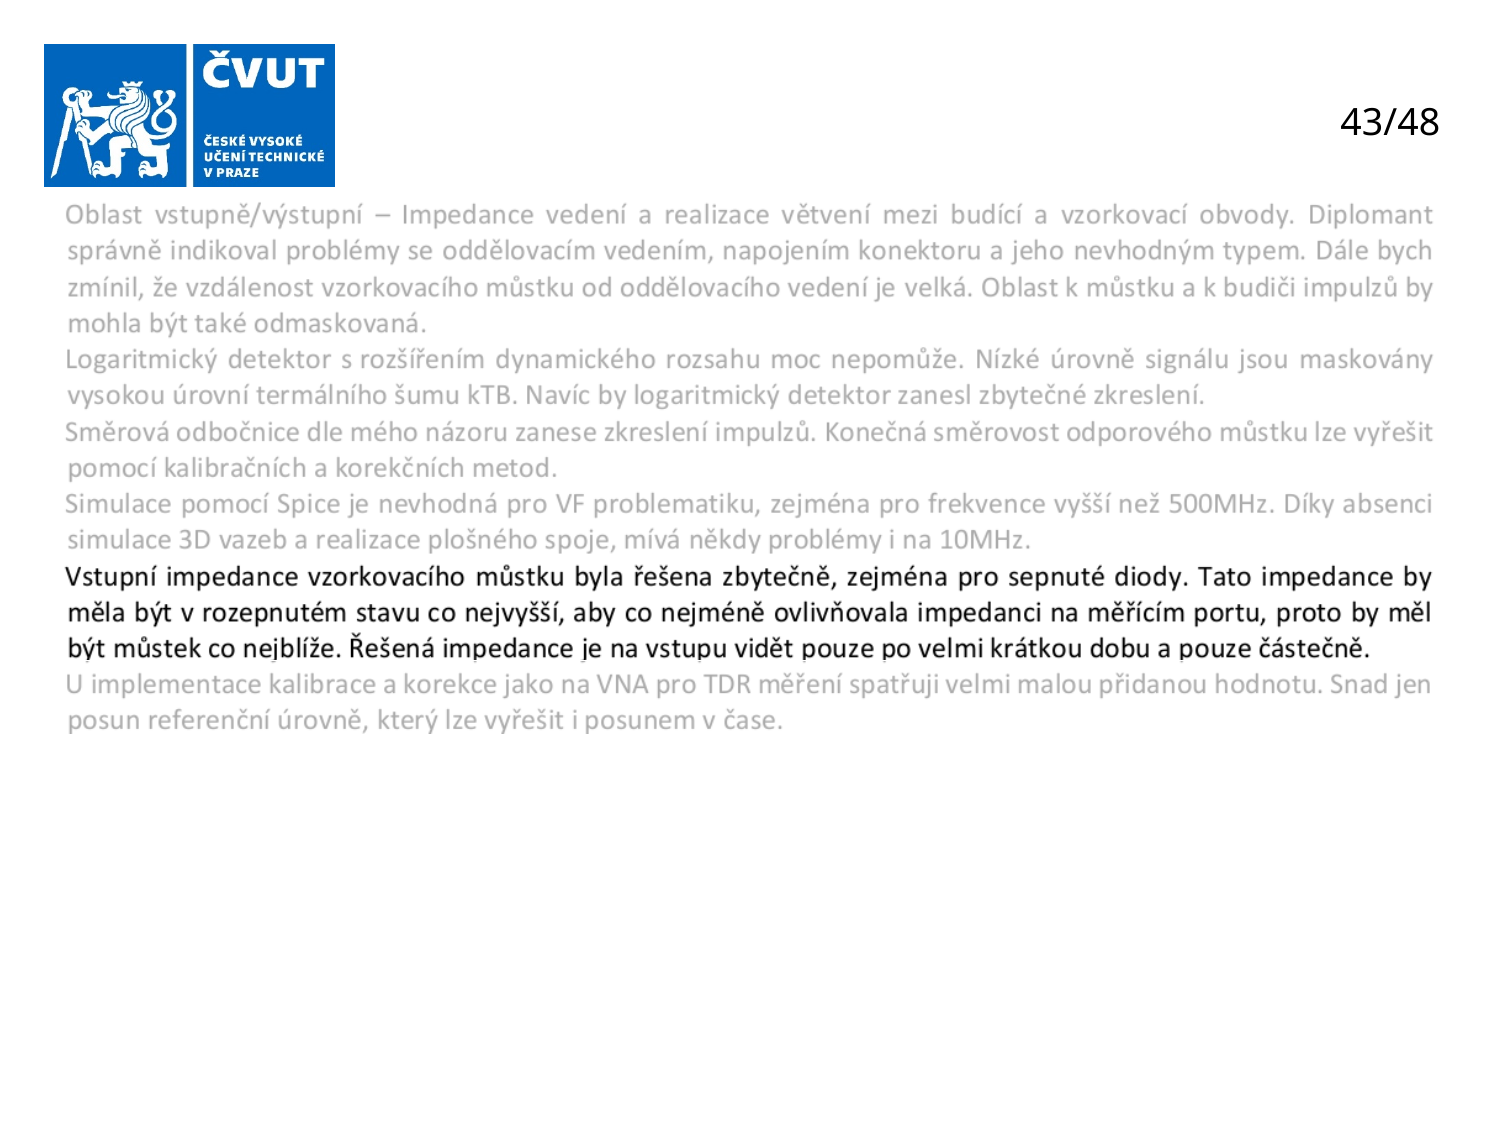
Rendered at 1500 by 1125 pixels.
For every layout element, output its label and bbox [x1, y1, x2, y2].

text_box [15, 660, 1486, 856]
text_box [0, 195, 1471, 555]
picture [60, 555, 1441, 660]
picture [44, 44, 335, 187]
